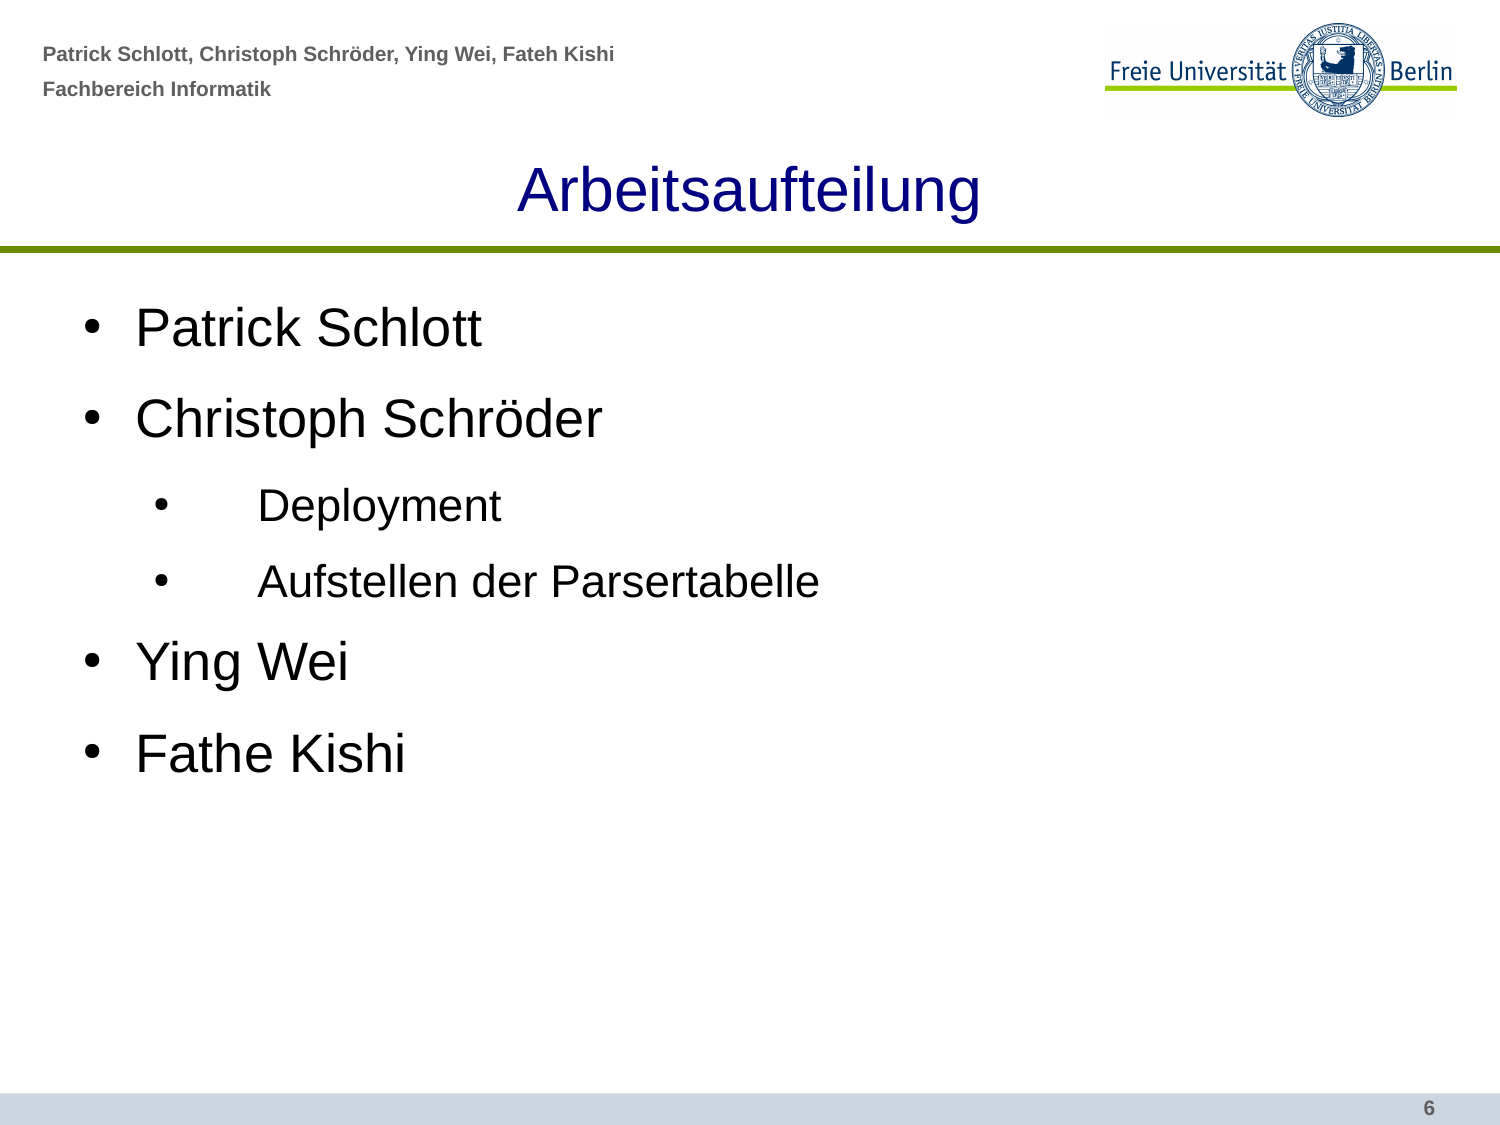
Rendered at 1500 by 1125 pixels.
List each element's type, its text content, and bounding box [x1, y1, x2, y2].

list Patrick Schlott Christoph Schröder Deployment Aufstellen der Parsertabelle Ying Wei Fathe Kishi [64, 296, 1447, 1034]
picture [1105, 23, 1457, 99]
title Arbeitsaufteilung [41, 99, 1459, 288]
